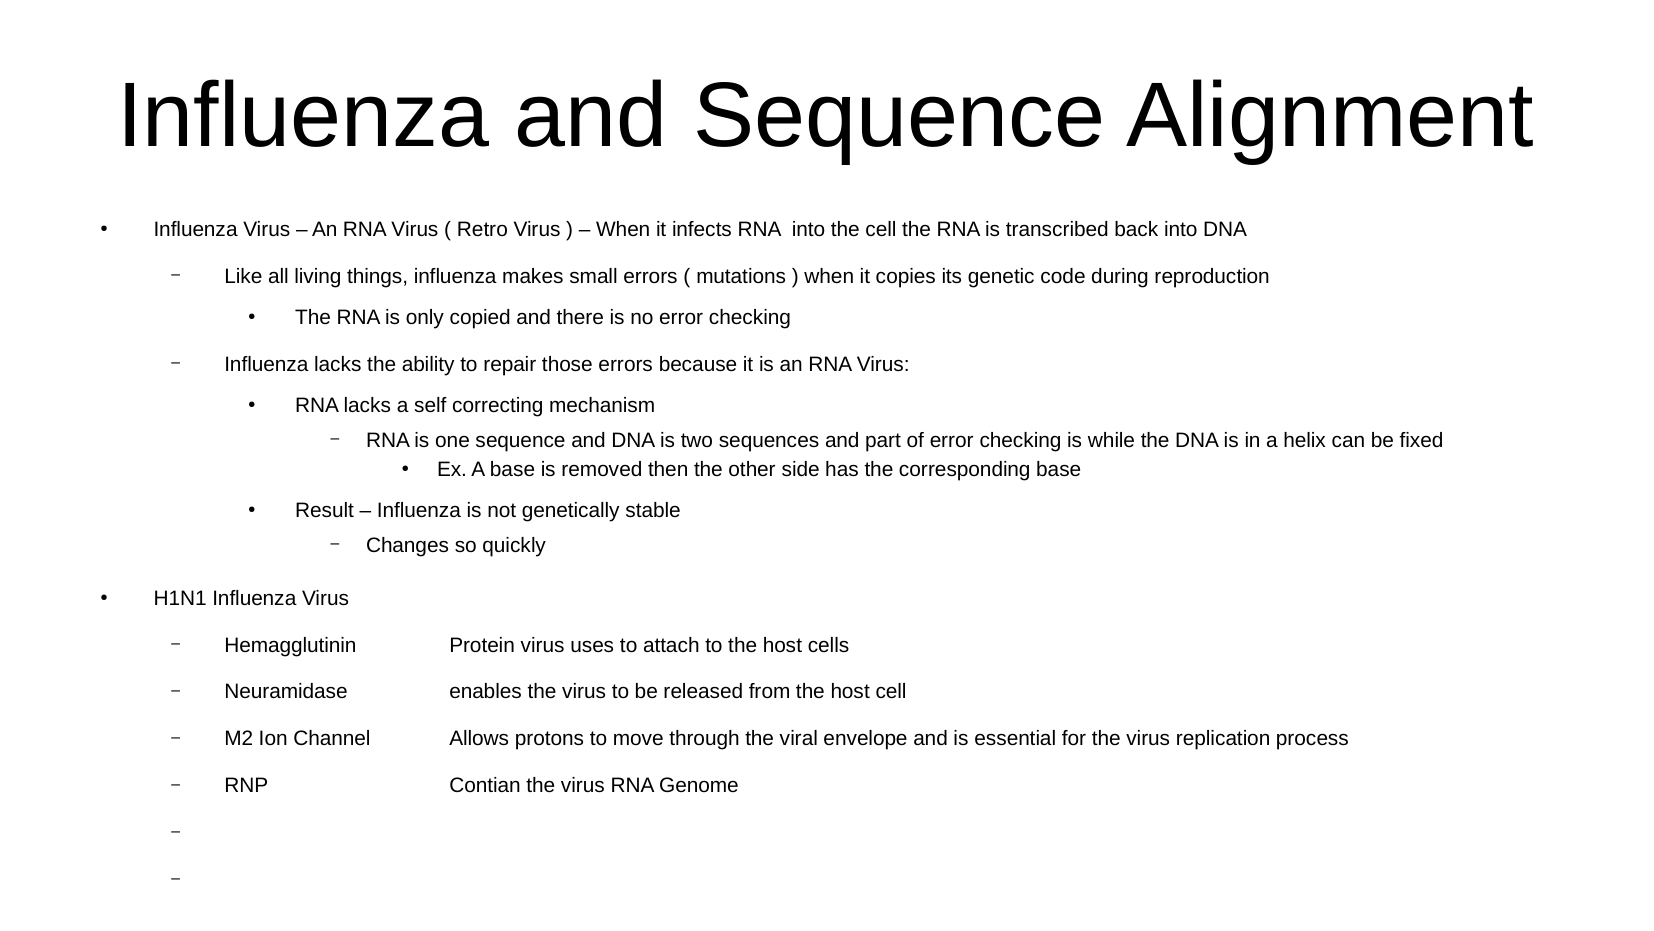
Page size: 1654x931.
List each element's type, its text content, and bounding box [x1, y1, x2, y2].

title Influenza and Sequence Alignment [82, 37, 1571, 193]
list Influenza Virus – An RNA Virus ( Retro Virus ) – When it infects RNA into the cell the RNA is transcribed back into DNA Like all living things, influenza makes small errors ( mutations ) when it copies its genetic code during reproduction The RNA is only copied and there is no error checking Influenza lacks the ability to repair those errors because it is an RNA Virus: RNA lacks a self correcting mechanism RNA is one sequence and DNA is two sequences and part of error checking is while the DNA is in a helix can be fixed Ex. A base is removed then the other side has the corresponding base Result – Influenza is not genetically stable Changes so quickly H1N1 Influenza Virus Hemagglutinin Protein virus uses to attach to the host cells Neuramidase enables the virus to be released from the host cell M2 Ion Channel Allows protons to move through the viral envelope and is essential for the virus replication process RNP Contian the virus RNA Genome [82, 217, 1636, 916]
